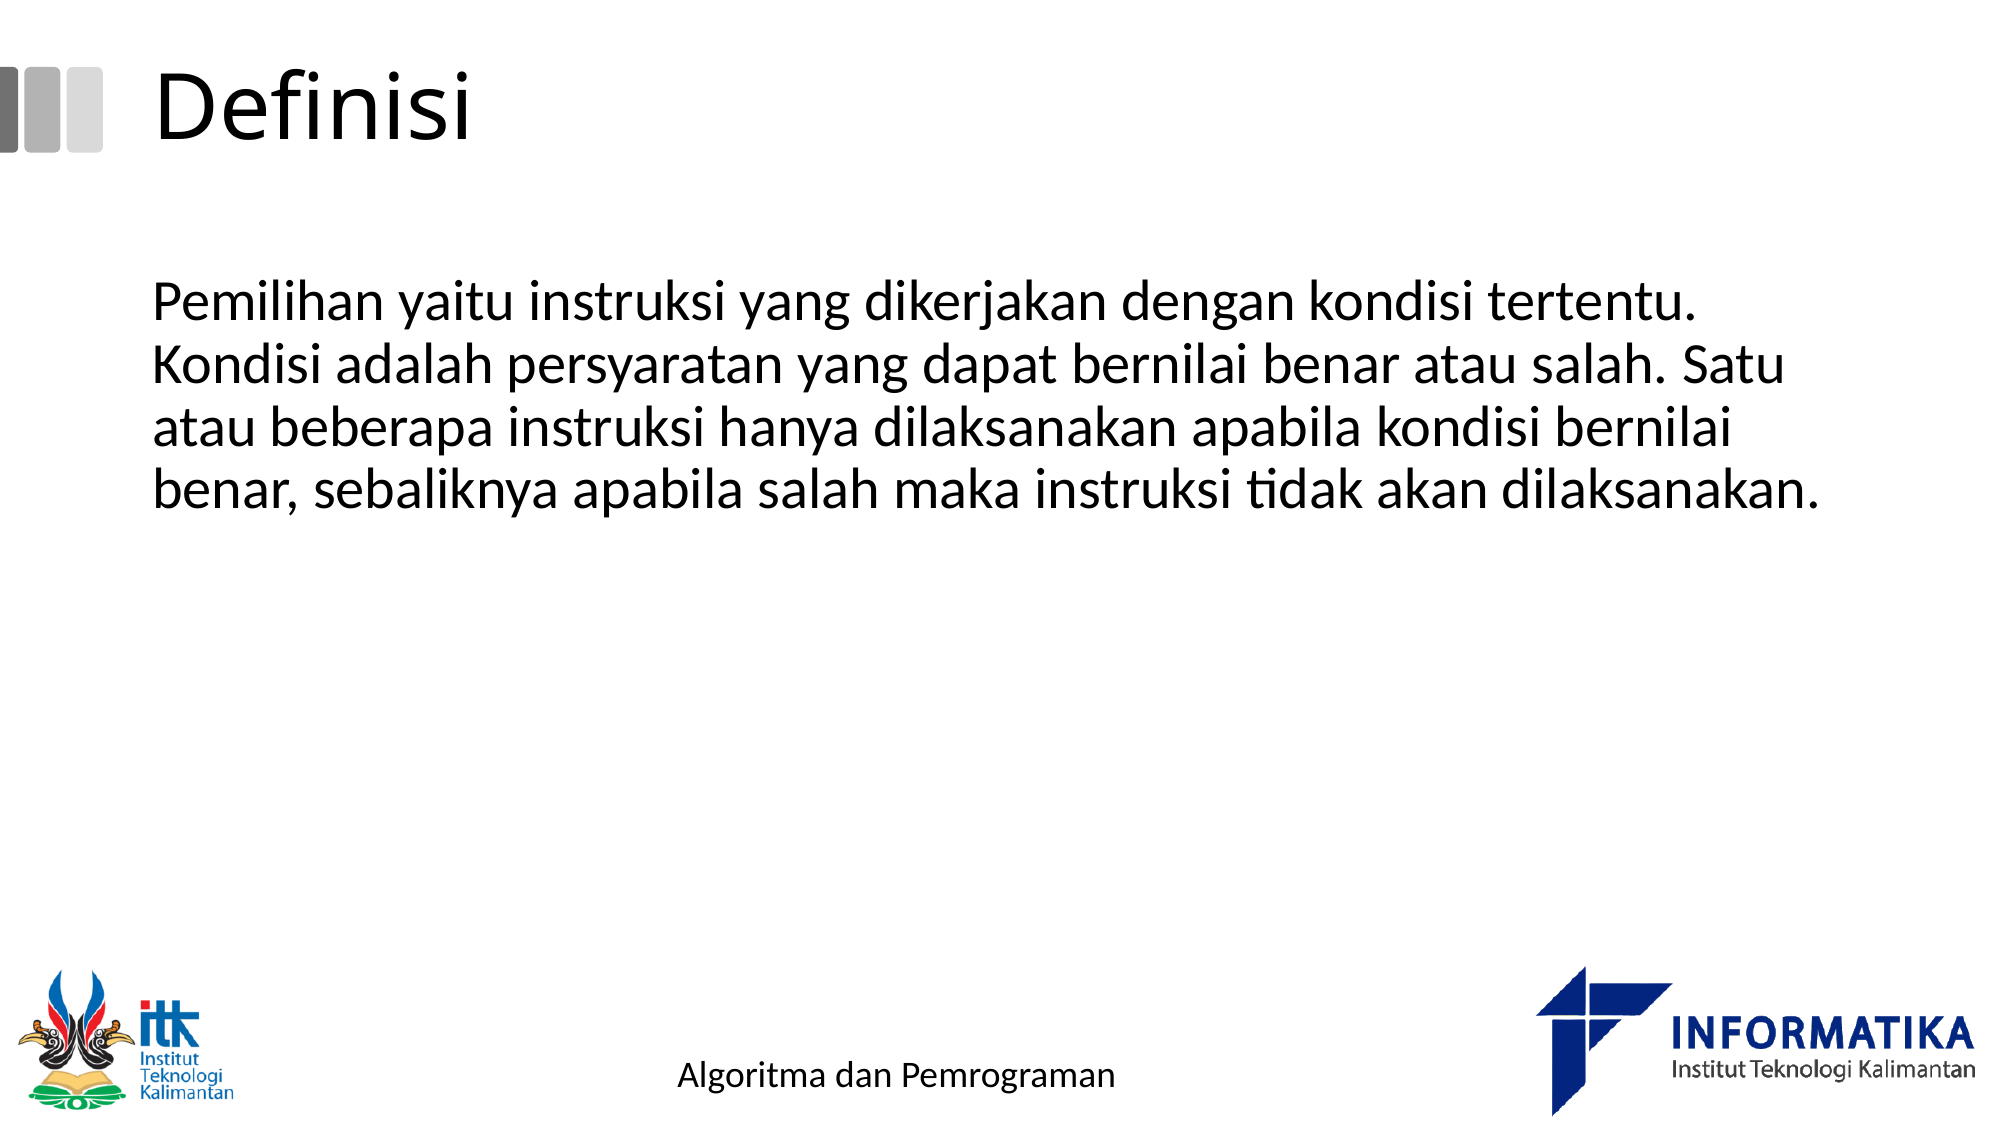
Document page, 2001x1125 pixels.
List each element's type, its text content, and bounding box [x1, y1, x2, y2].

text_box Definisi [137, 1, 1863, 219]
picture [0, 935, 252, 1125]
text_box Algoritma dan Pemrograman [662, 1042, 1338, 1103]
text_box Pemilihan yaitu instruksi yang dikerjakan dengan kondisi tertentu. Kondisi adalah persyaratan yang dapat bernilai benar atau salah. Satu atau beberapa instruksi hanya dilaksanakan apabila kondisi bernilai benar, sebaliknya apabila salah maka instruksi tidak akan dilaksanakan. [137, 262, 1863, 977]
picture [1534, 965, 1976, 1118]
